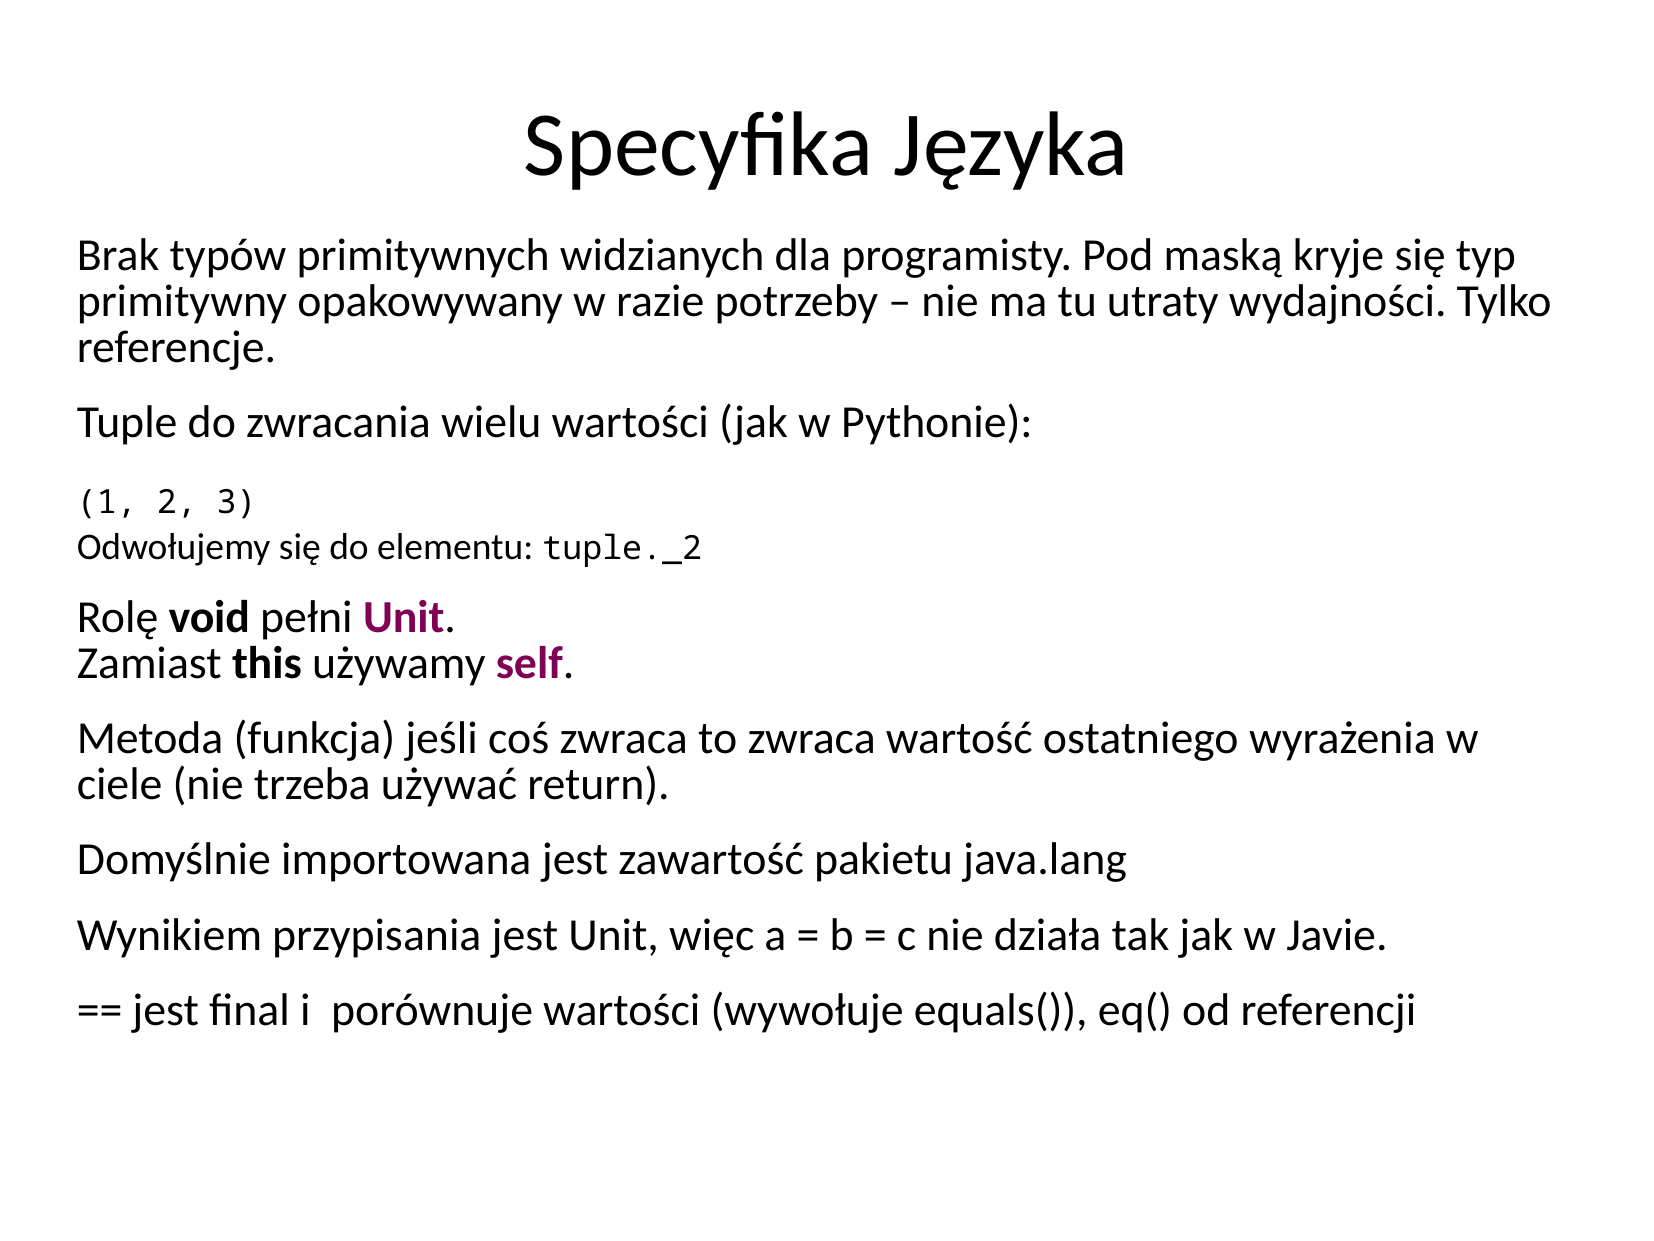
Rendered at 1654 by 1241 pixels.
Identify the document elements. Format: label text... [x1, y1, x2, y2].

title Specyfika Języka [82, 56, 1571, 250]
list Brak typów primitywnych widzianych dla programisty. Pod maską kryje się typ primitywny opakowywany w razie potrzeby – nie ma tu utraty wydajności. Tylko referencje. Tuple do zwracania wielu wartości (jak w Pythonie): (1, 2, 3) Odwołujemy się do elementu: tuple._2 Rolę void pełni Unit. Zamiast this używamy self. Metoda (funkcja) jeśli coś zwraca to zwraca wartość ostatniego wyrażenia w ciele (nie trzeba używać return). Domyślnie importowana jest zawartość pakietu java.lang Wynikiem przypisania jest Unit, więc a = b = c nie działa tak jak w Javie. == jest final i porównuje wartości (wywołuje equals()), eq() od referencji [76, 236, 1565, 1143]
